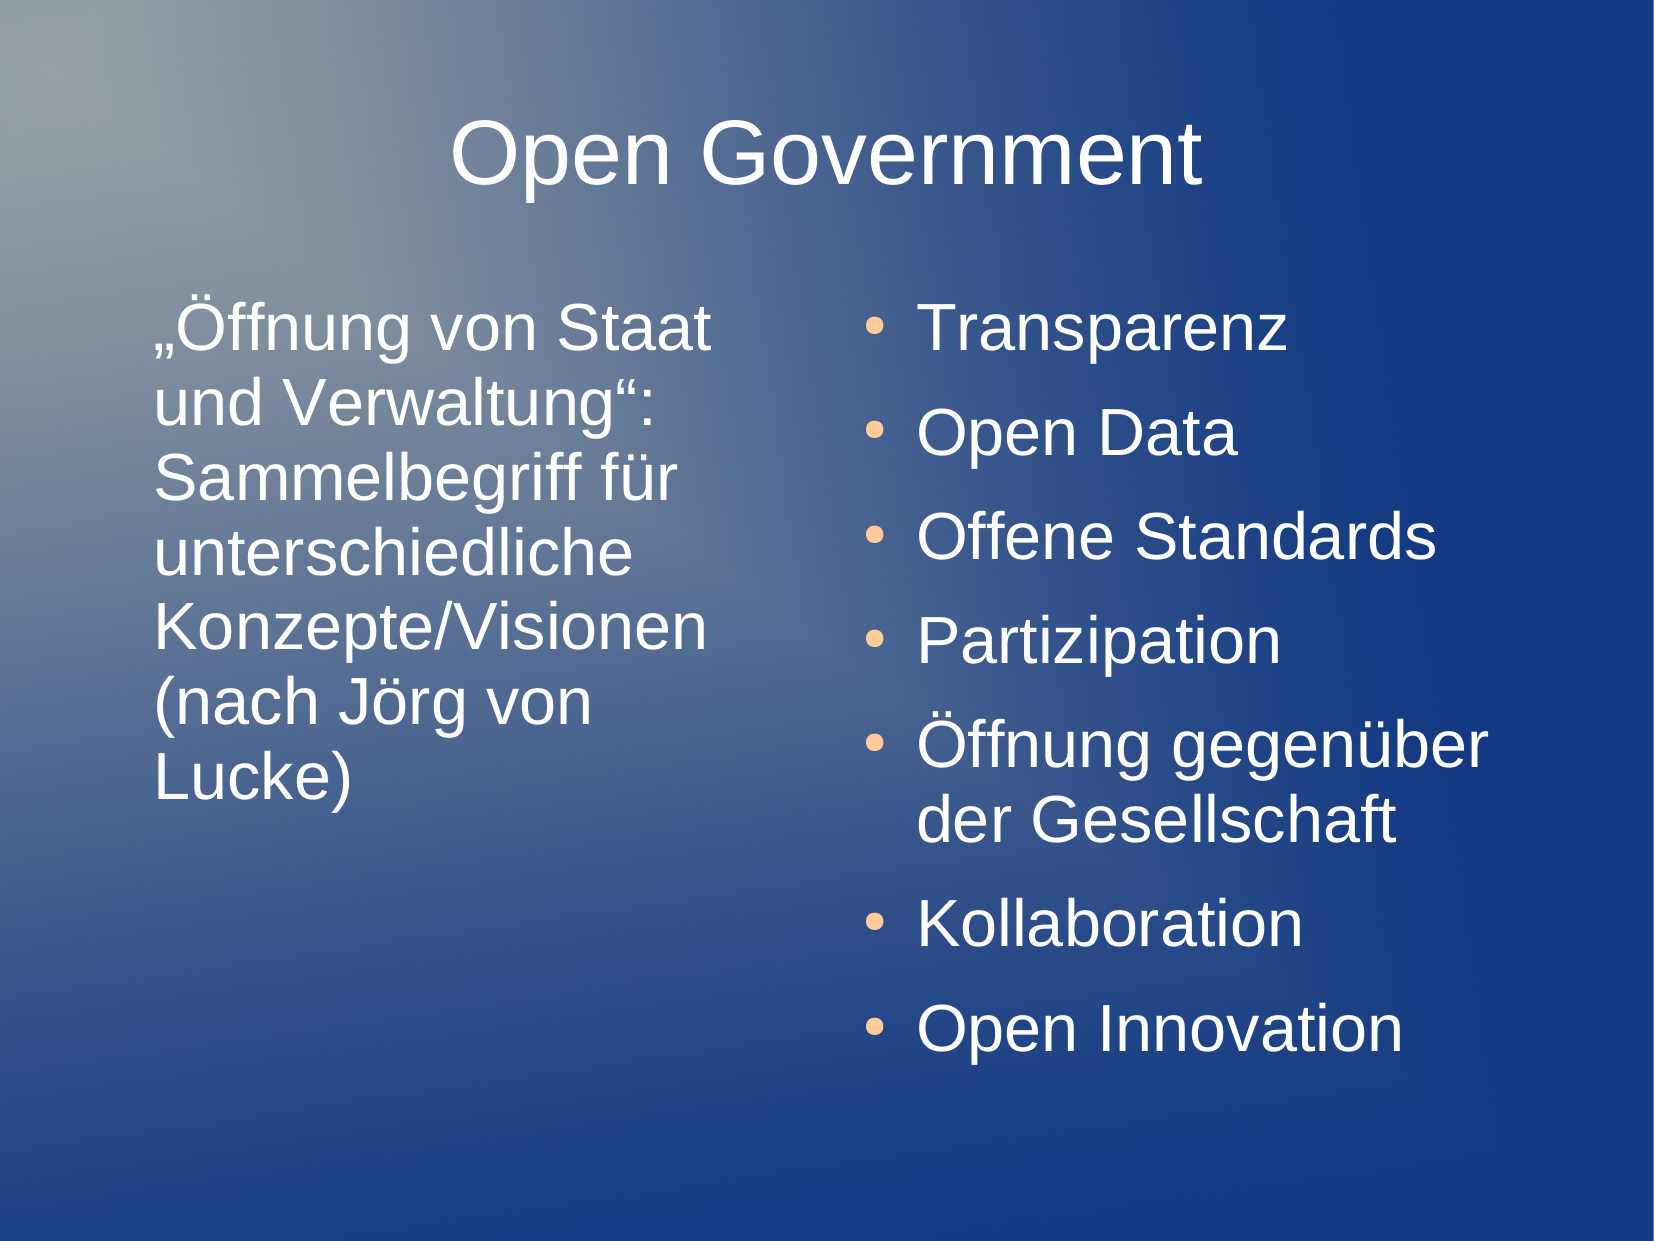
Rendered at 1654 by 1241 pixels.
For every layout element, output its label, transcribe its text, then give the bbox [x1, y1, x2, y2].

title Open Government [82, 49, 1571, 257]
list „Öffnung von Staat und Verwaltung“: Sammelbegriff für unterschiedliche Konzepte/Visionen (nach Jörg von Lucke) [82, 290, 809, 1109]
list Transparenz Open Data Offene Standards Partizipation Öffnung gegenüber der Gesellschaft Kollaboration Open Innovation [845, 290, 1572, 1109]
picture [0, 0, 1654, 1241]
